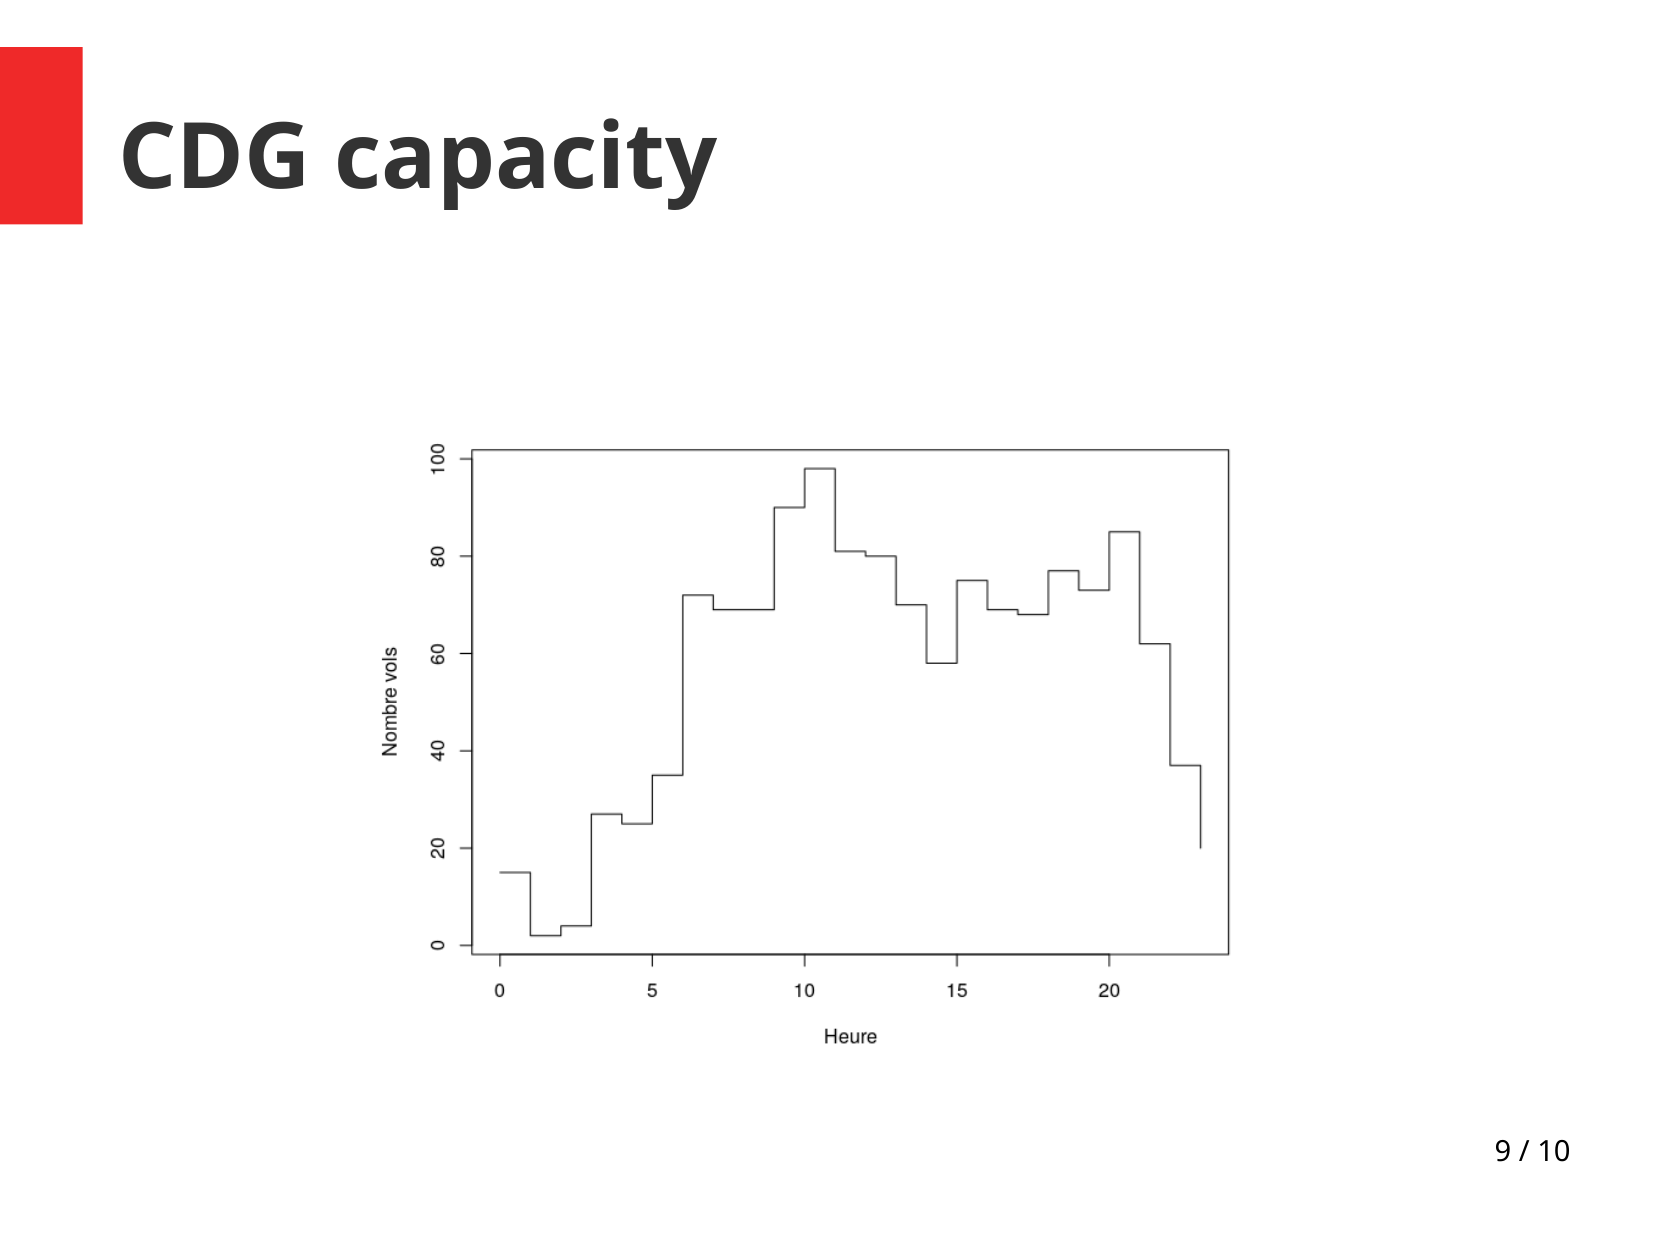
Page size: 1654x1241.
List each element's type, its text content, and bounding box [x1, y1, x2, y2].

title CDG capacity [118, 49, 1571, 257]
picture [376, 354, 1278, 1074]
